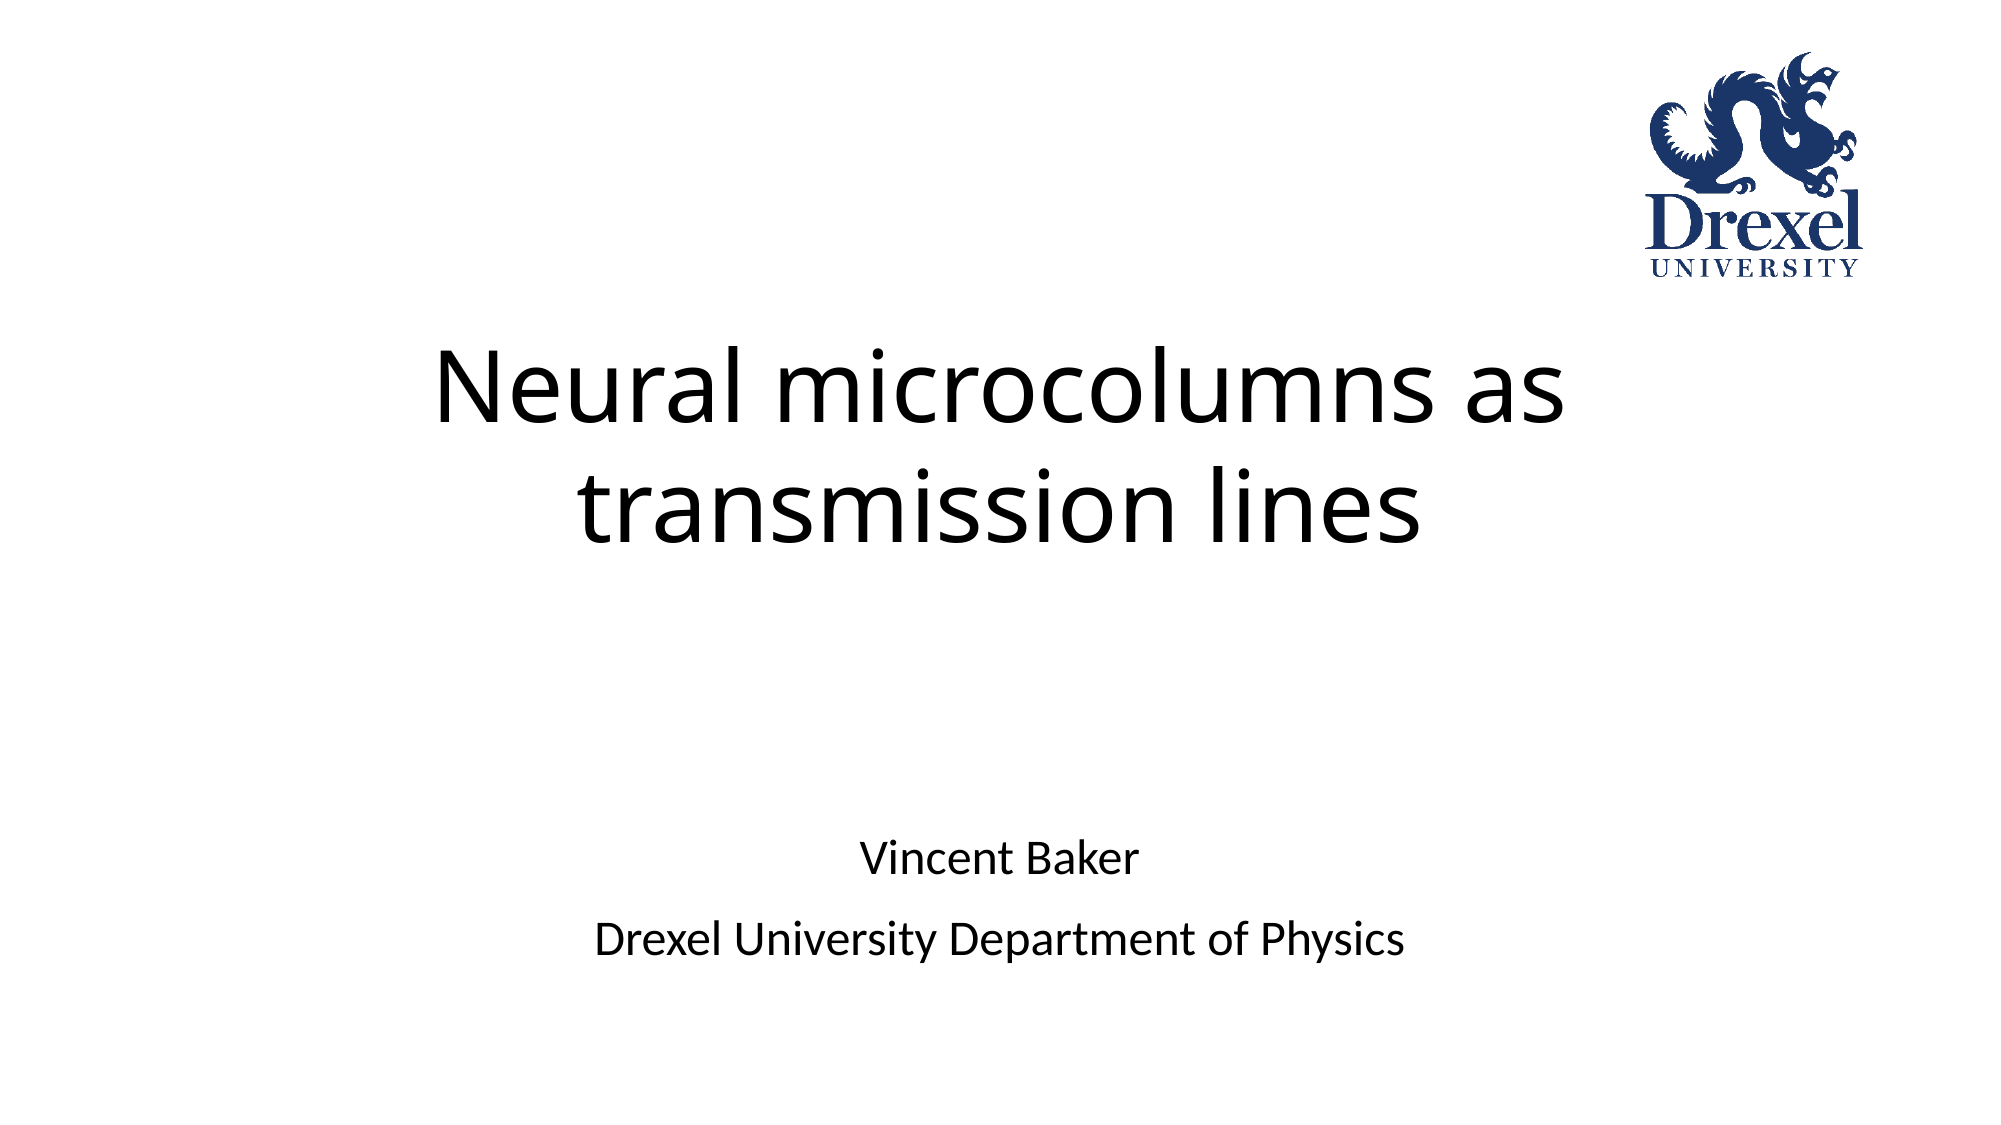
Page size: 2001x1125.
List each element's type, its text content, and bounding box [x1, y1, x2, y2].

subtitle Vincent Baker Drexel University Department of Physics [249, 816, 1750, 1089]
title Neural microcolumns as transmission lines [249, 297, 1750, 690]
picture [1645, 52, 1863, 277]
